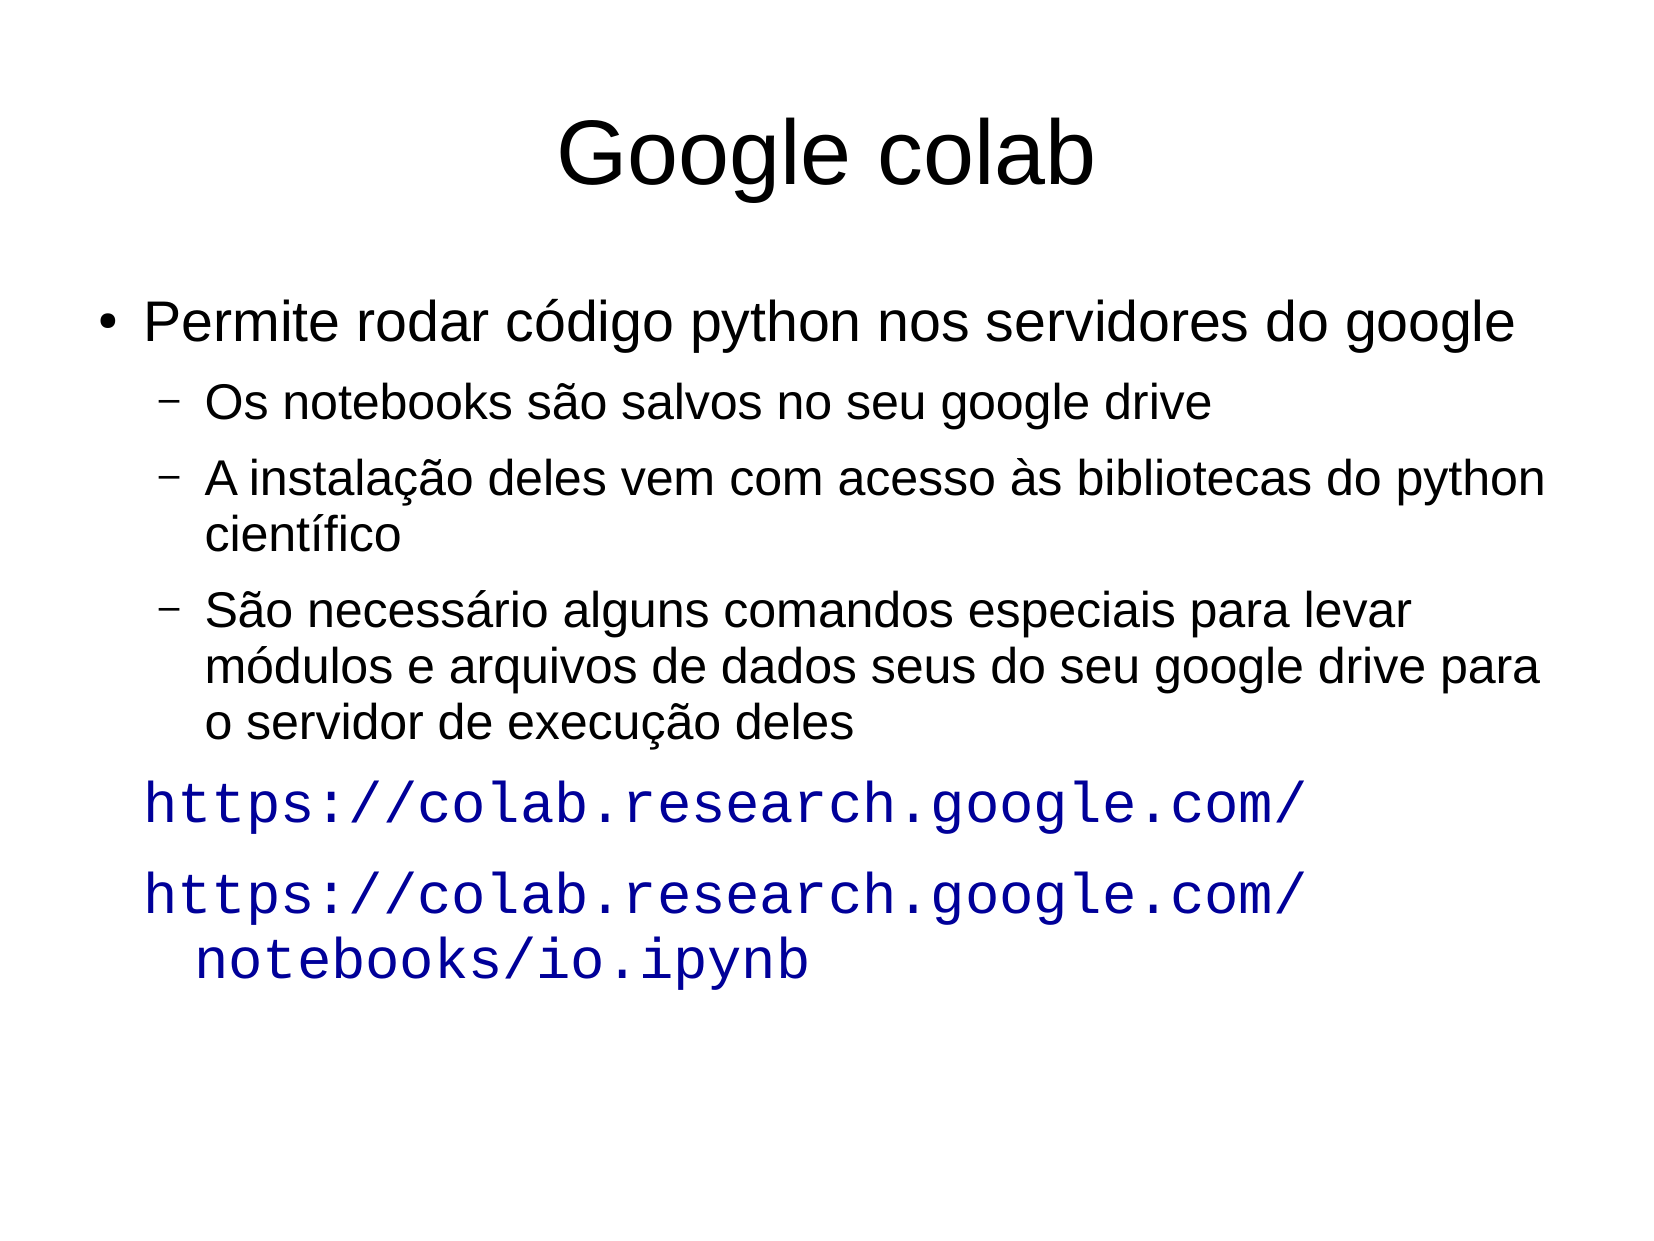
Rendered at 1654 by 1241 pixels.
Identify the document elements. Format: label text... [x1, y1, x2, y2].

title Google colab [82, 49, 1571, 257]
list Permite rodar código python nos servidores do google Os notebooks são salvos no seu google drive A instalação deles vem com acesso às bibliotecas do python científico São necessário alguns comandos especiais para levar módulos e arquivos de dados seus do seu google drive para o servidor de execução deles https://colab.research.google.com/ https://colab.research.google.com/ notebooks/io.ipynb [82, 290, 1571, 1010]
